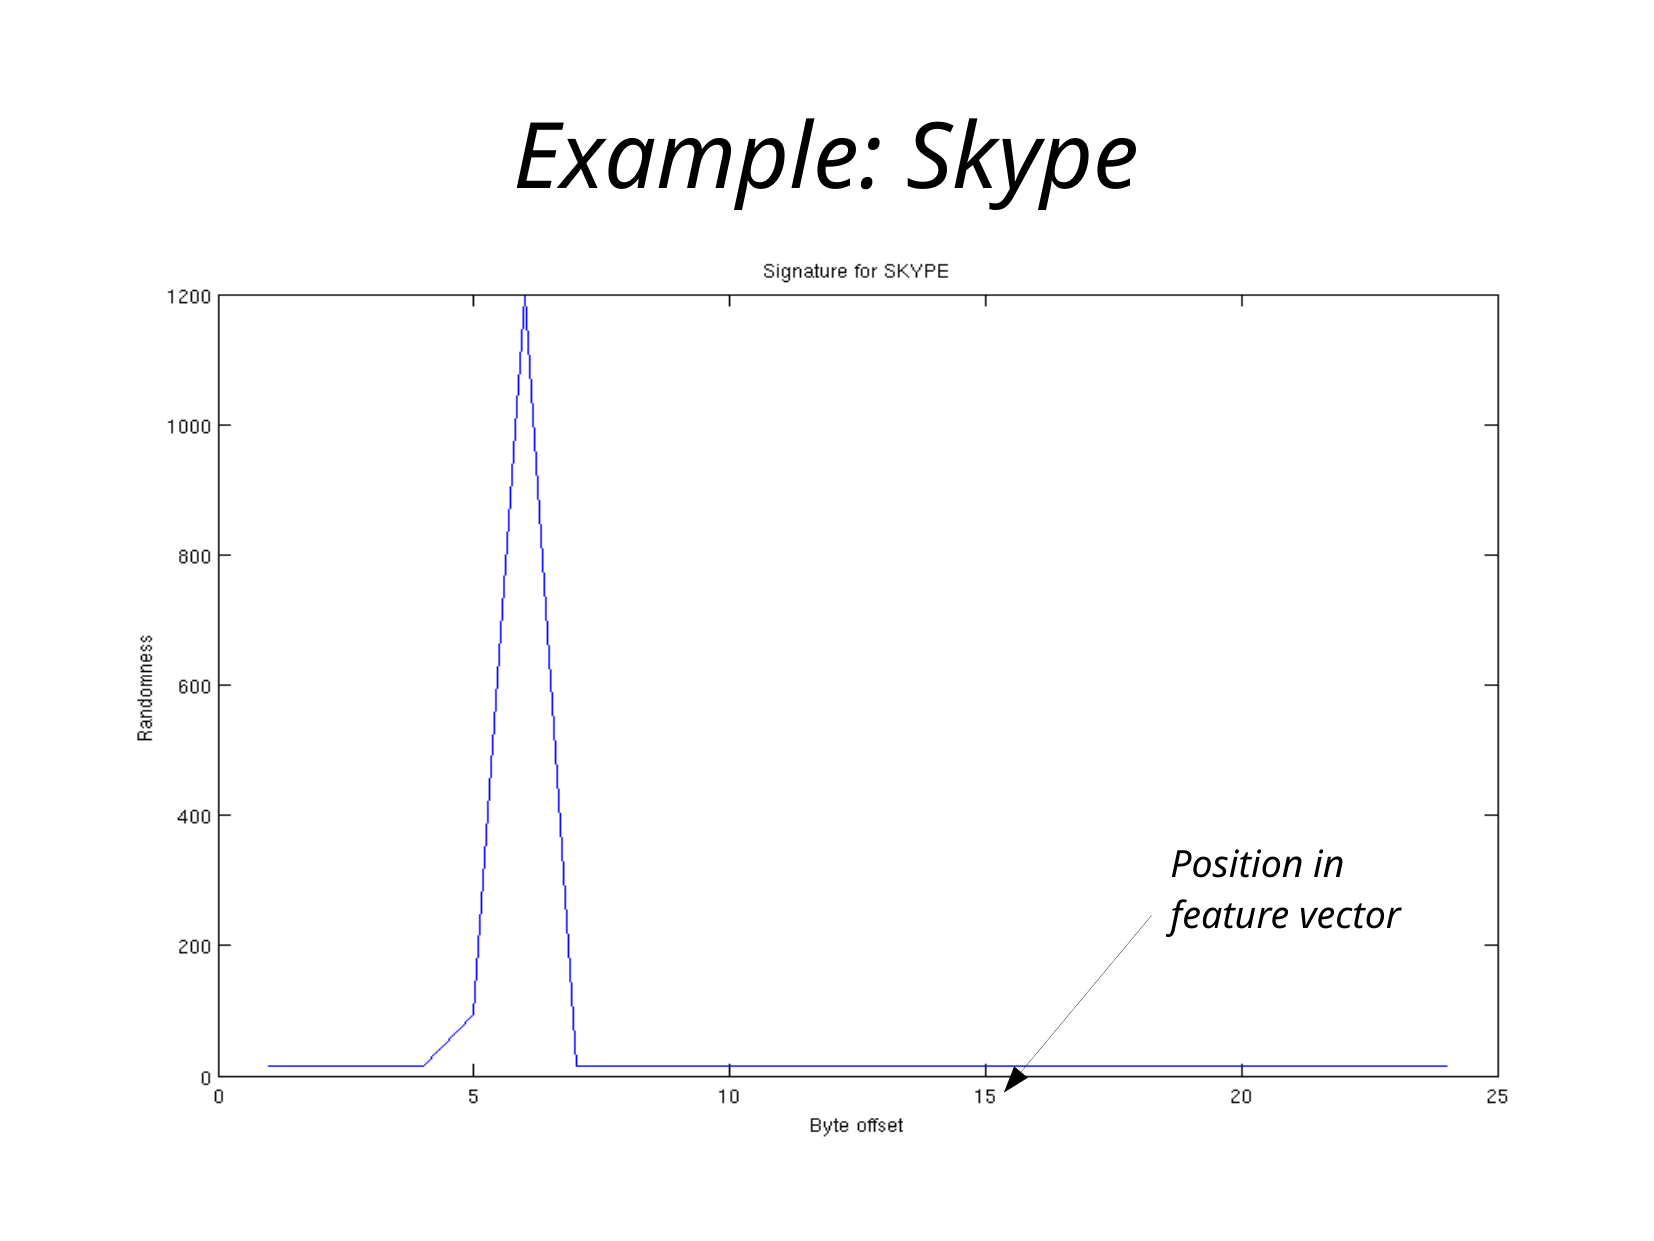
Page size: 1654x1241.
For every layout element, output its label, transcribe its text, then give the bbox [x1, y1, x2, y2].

picture [4, 222, 1654, 1182]
title Example: Skype [82, 49, 1571, 222]
text_box Position in feature vector [1155, 830, 1418, 945]
